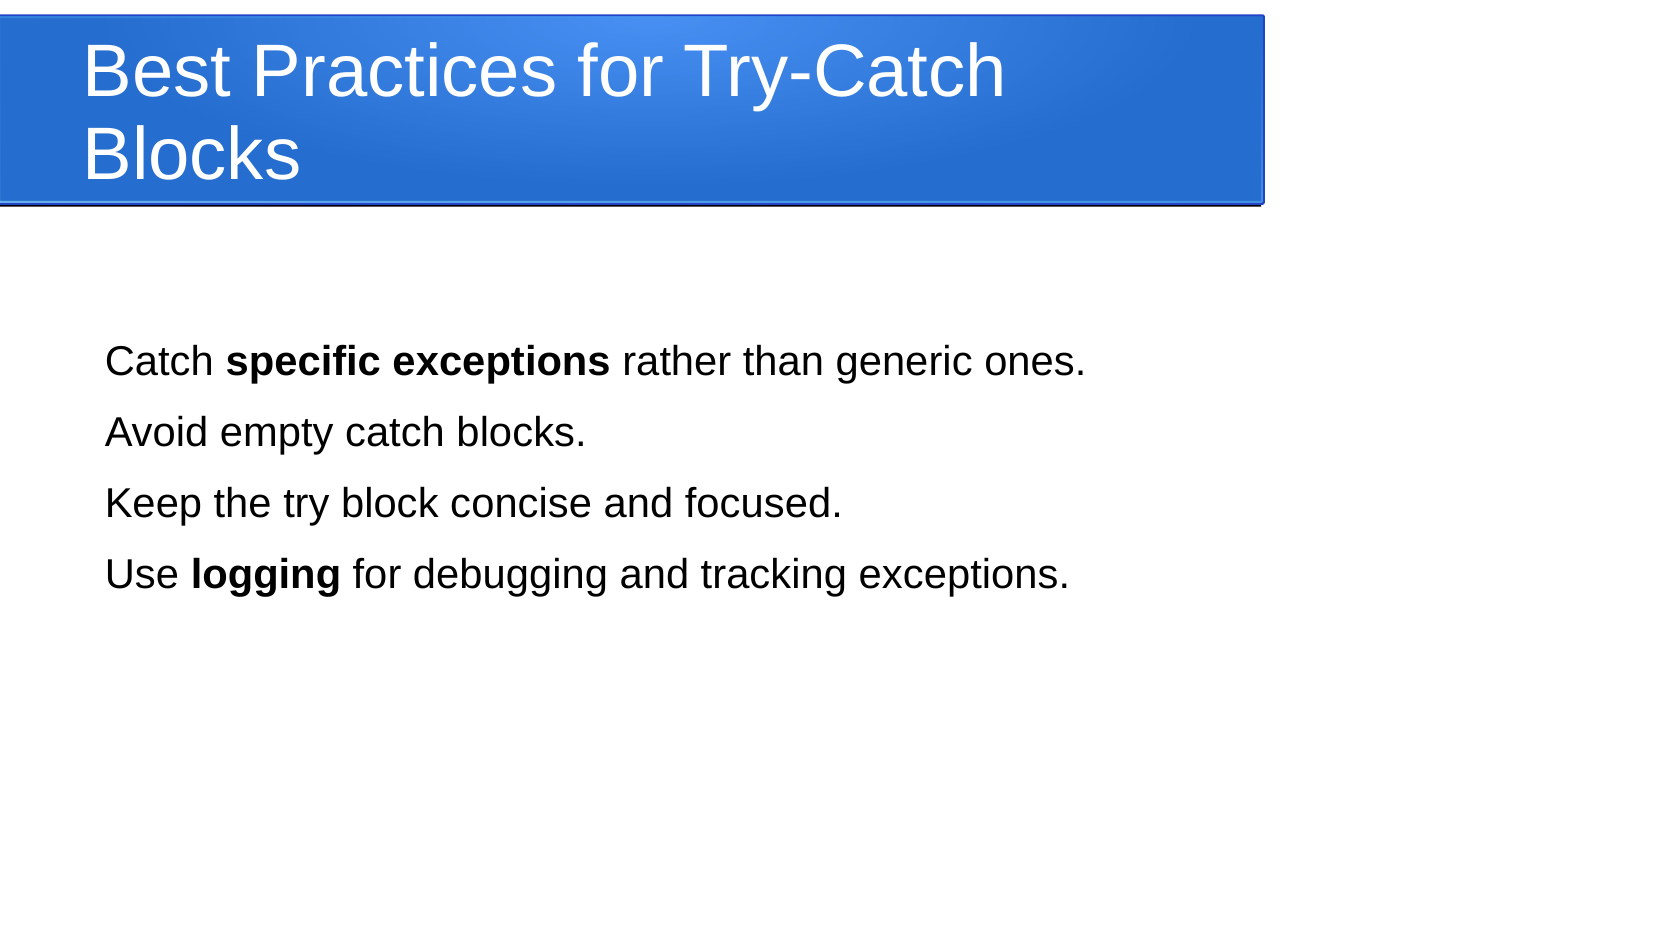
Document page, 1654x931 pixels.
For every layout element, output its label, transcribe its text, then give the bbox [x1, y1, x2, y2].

title Best Practices for Try-Catch Blocks [82, 29, 1235, 196]
text_box Catch specific exceptions rather than generic ones. Avoid empty catch blocks. Keep the try block concise and focused. Use logging for debugging and tracking exceptions. [90, 330, 1111, 676]
